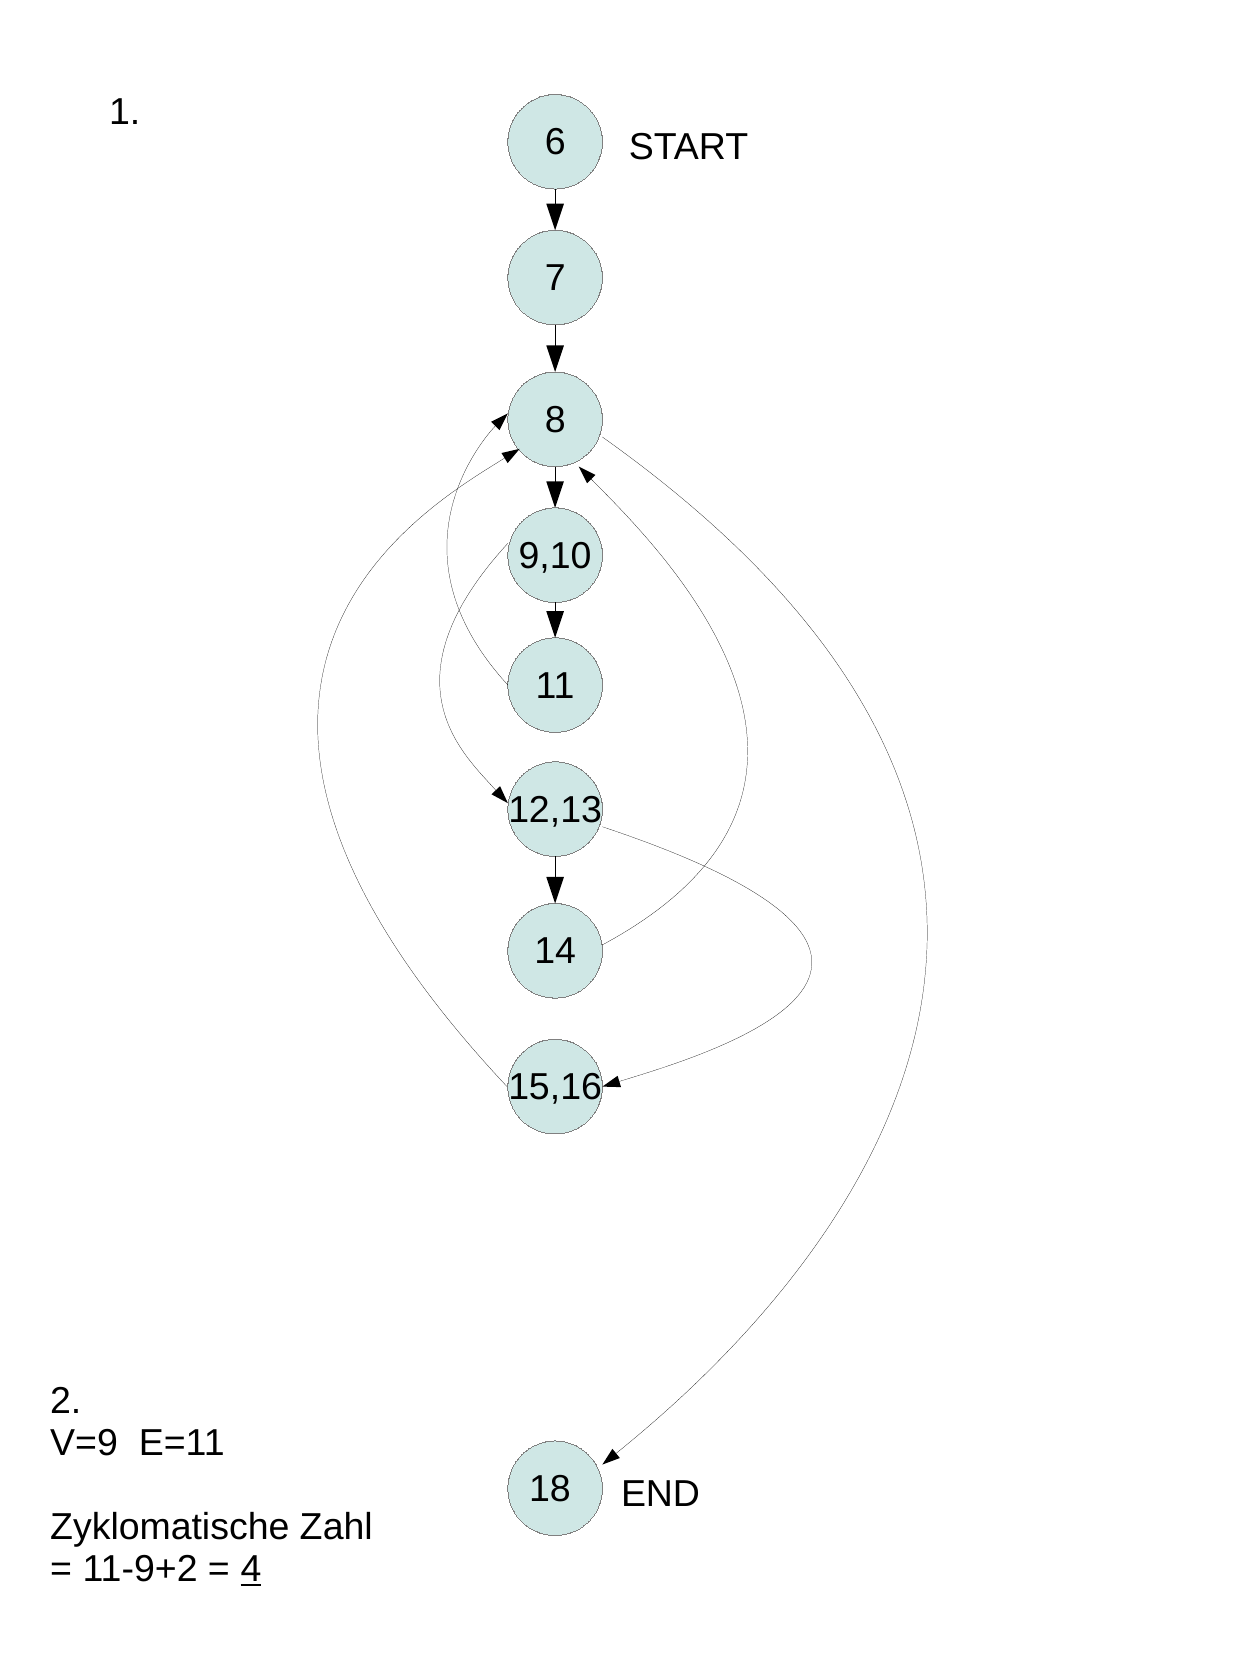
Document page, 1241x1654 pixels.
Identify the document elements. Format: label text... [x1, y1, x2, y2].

text_box 7 [507, 230, 603, 325]
text_box 2. V=9 E=11 Zyklomatische Zahl = 11-9+2 = 4 [35, 1372, 461, 1619]
text_box 12,13 [507, 761, 603, 857]
text_box 6 [507, 94, 603, 190]
text_box 8 [507, 372, 603, 467]
text_box 15,16 [507, 1039, 603, 1134]
text_box 14 [507, 903, 603, 999]
text_box START [614, 118, 764, 175]
text_box 1. [94, 82, 166, 140]
text_box 18 [507, 1440, 603, 1536]
text_box END [606, 1464, 715, 1522]
text_box 11 [507, 637, 603, 733]
text_box 9,10 [507, 507, 603, 603]
